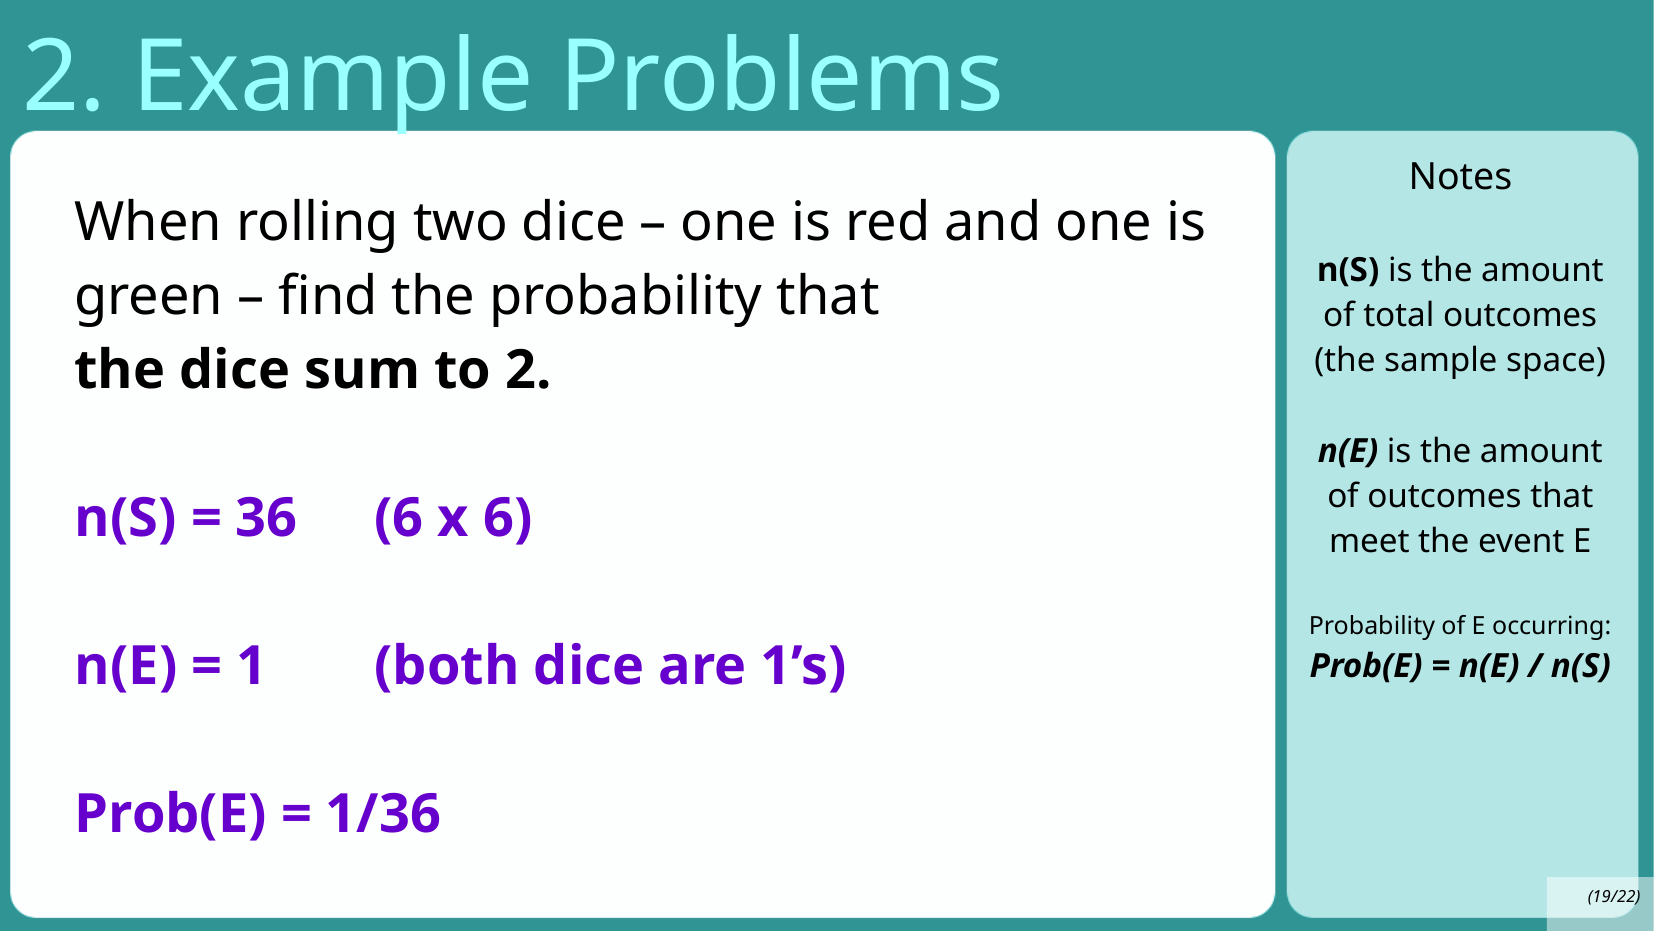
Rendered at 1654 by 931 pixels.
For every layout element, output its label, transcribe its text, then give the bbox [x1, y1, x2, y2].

title 2. Example Problems [22, 13, 1511, 130]
picture [0, 0, 1654, 931]
text_box Notes n(S) is the amount of total outcomes (the sample space) n(E) is the amount of outcomes that meet the event E Probability of E occurring: Prob(E) = n(E) / n(S) [1290, 141, 1631, 661]
text_box (<number>/22) [1546, 877, 1654, 931]
text_box When rolling two dice – one is red and one is green – find the probability that the dice sum to 2. n(S) = 36 (6 x 6) n(E) = 1 (both dice are 1’s) Prob(E) = 1/36 [74, 182, 1244, 761]
